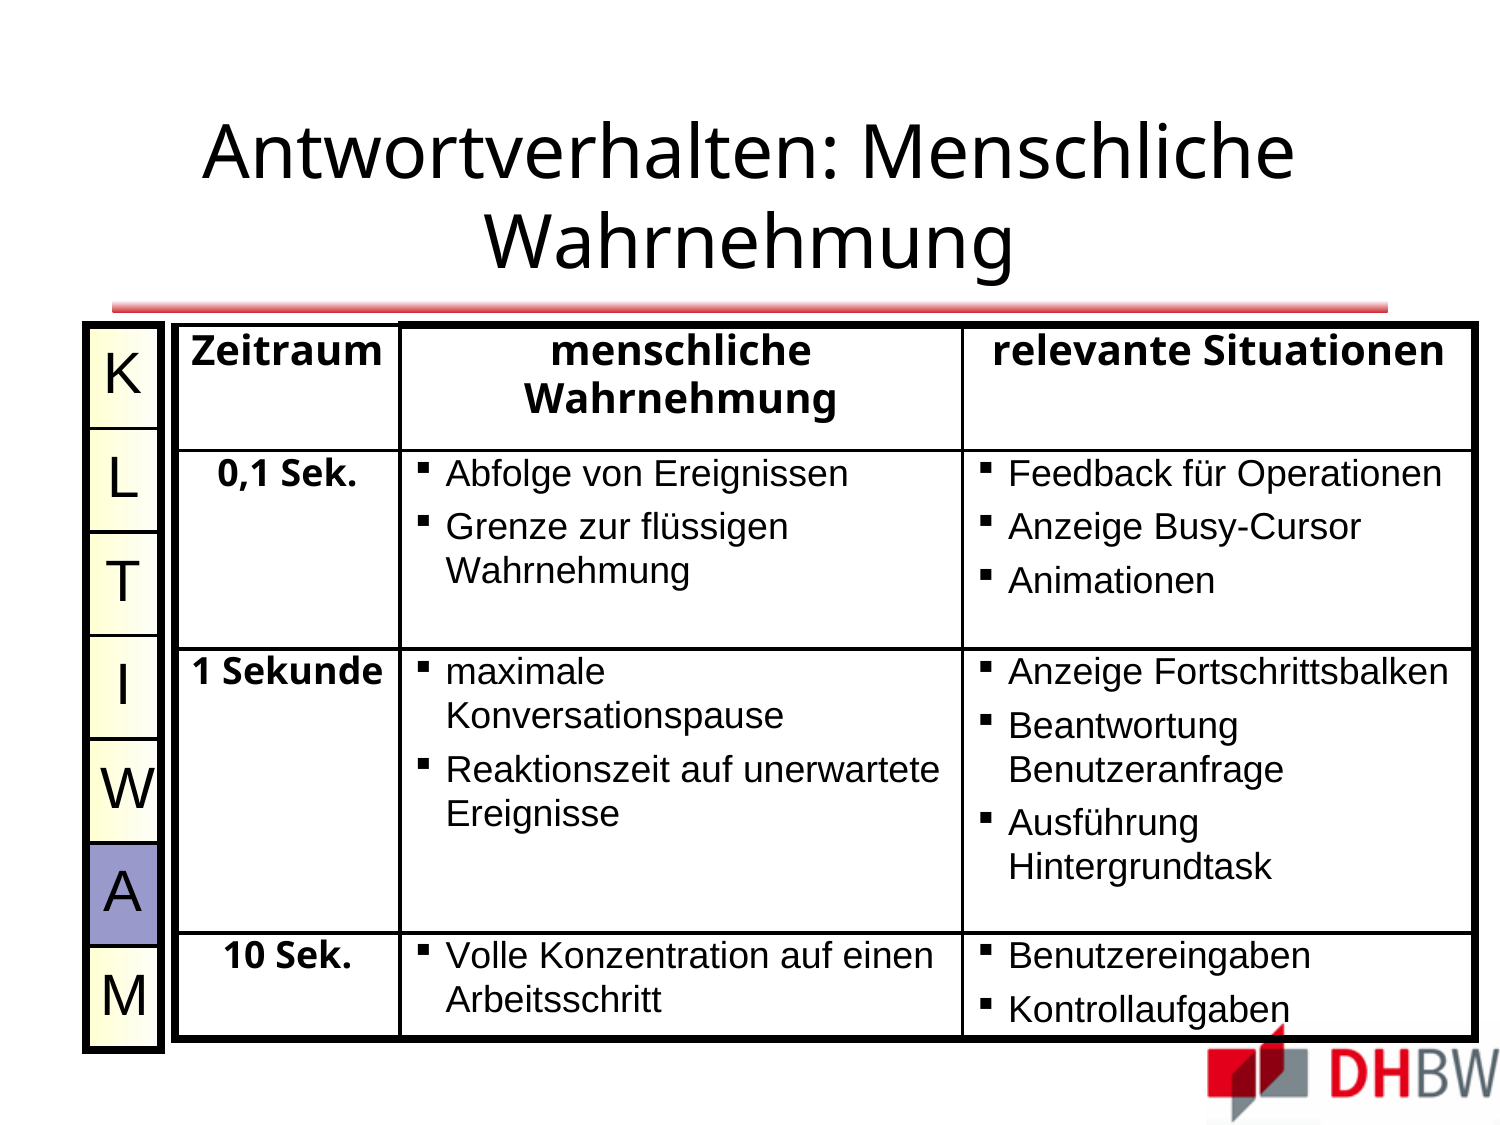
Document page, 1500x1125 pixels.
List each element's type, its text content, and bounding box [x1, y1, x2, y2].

table_cell Abfolge von Ereignissen Grenze zur flüssigen Wahrnehmung [402, 452, 961, 647]
table_cell 10 Sek. [179, 935, 398, 1035]
table_cell W [90, 741, 157, 841]
title Antwortverhalten: Menschliche Wahrnehmung [112, 96, 1388, 292]
table_cell L [90, 430, 157, 530]
table_cell 0,1 Sek. [179, 452, 398, 647]
table_cell T [90, 534, 157, 634]
table_cell Benutzereingaben Kontrollaufgaben [964, 935, 1471, 1035]
table_header K [90, 329, 157, 427]
table_cell M [90, 948, 157, 1046]
picture [1206, 1021, 1500, 1125]
table_header menschliche Wahrnehmung [402, 329, 961, 449]
table_cell Anzeige Fortschrittsbalken Beantwortung Benutzeranfrage Ausführung Hintergrundtask [964, 651, 1471, 931]
table_header relevante Situationen [964, 329, 1471, 449]
table_header Zeitraum [179, 327, 398, 449]
table_cell Feedback für Operationen Anzeige Busy-Cursor Animationen [964, 452, 1471, 647]
table_cell A [90, 845, 157, 944]
table_cell I [90, 637, 157, 737]
table_cell maximale Konversationspause Reaktionszeit auf unerwartete Ereignisse [402, 651, 961, 931]
table_cell 1 Sekunde [179, 651, 398, 931]
table_cell Volle Konzentration auf einen Arbeitsschritt [402, 935, 961, 1035]
